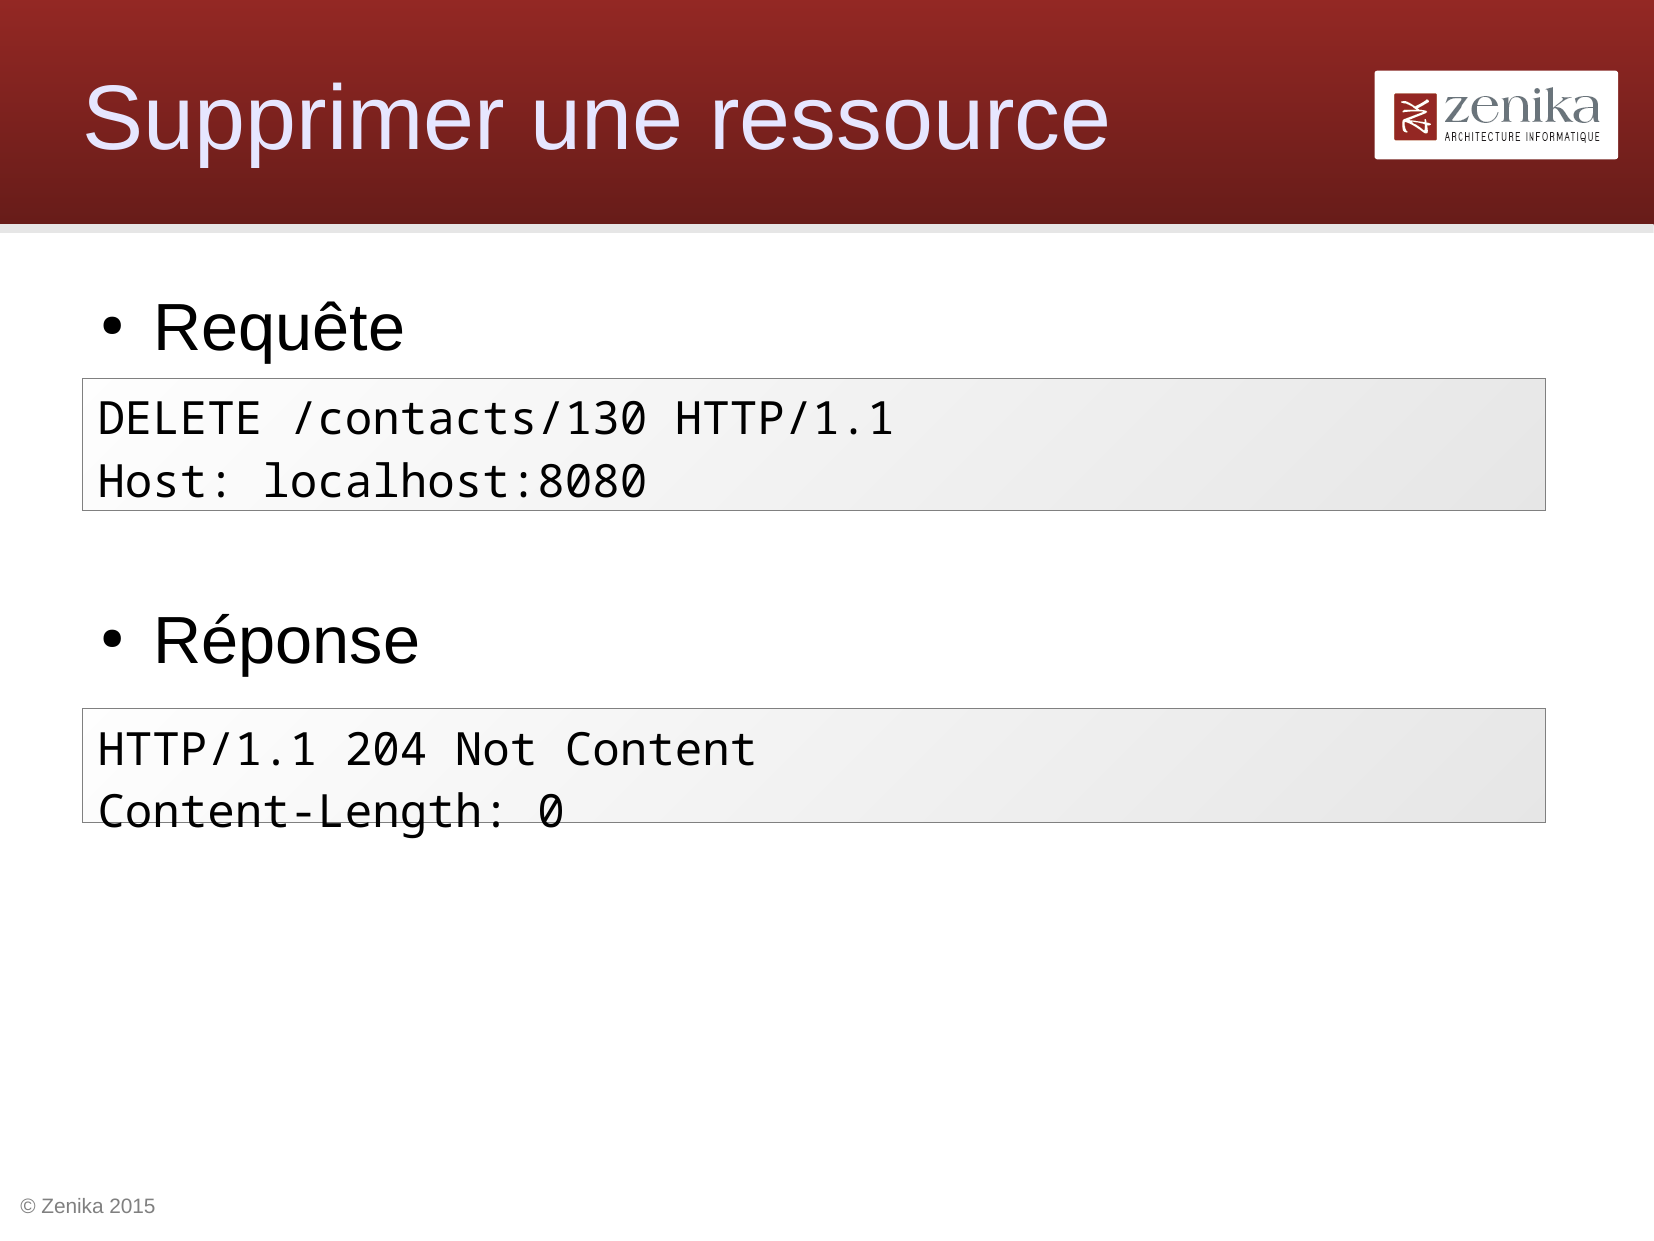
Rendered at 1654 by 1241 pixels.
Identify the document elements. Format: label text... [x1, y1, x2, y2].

text_box DELETE /contacts/130 HTTP/1.1 Host: localhost:8080 [82, 378, 1546, 511]
list Requête Réponse [82, 823, 1538, 1010]
picture [1571, 82, 1600, 149]
list Requête Réponse [82, 290, 1538, 378]
list Requête Réponse [82, 511, 1538, 708]
title Supprimer une ressource [82, 13, 1571, 222]
text_box HTTP/1.1 204 Not Content Content-Length: 0 [82, 708, 1546, 823]
